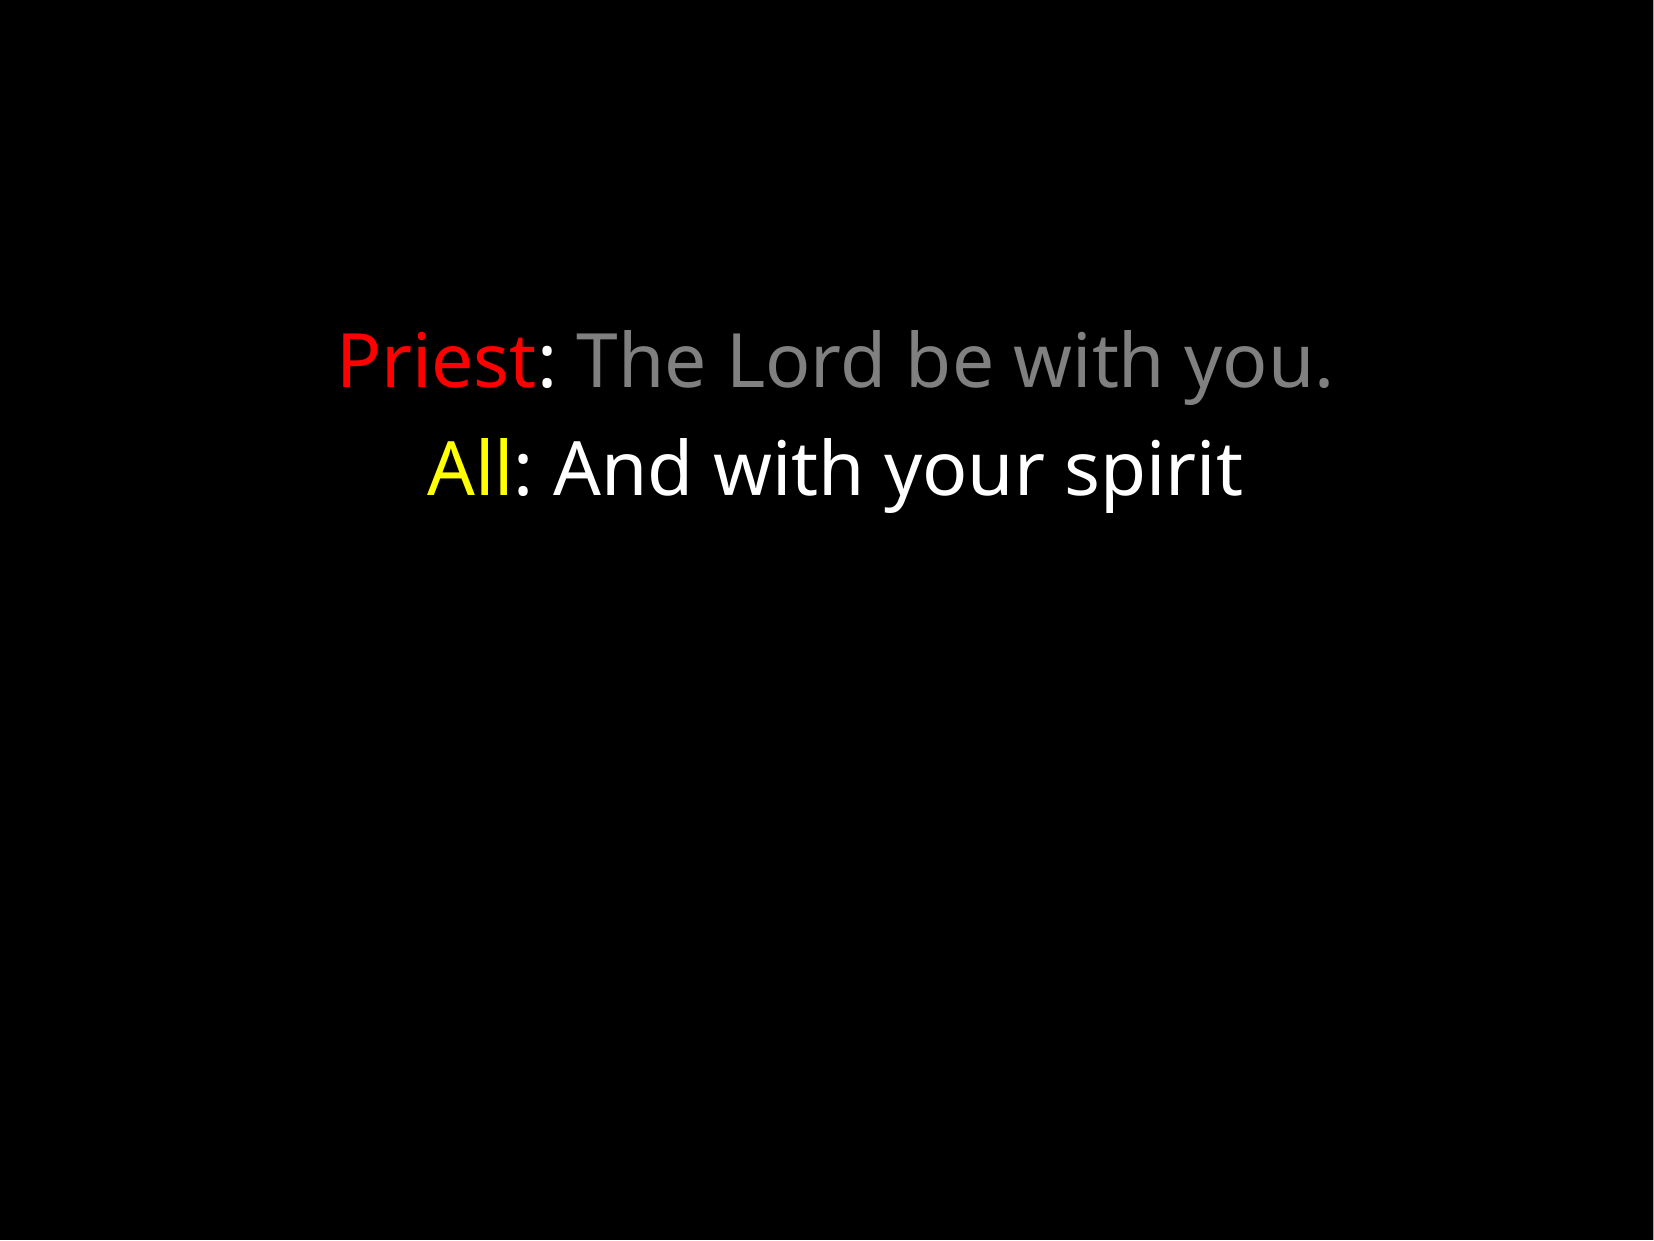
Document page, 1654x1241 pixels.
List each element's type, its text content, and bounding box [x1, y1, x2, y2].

list Priest: The Lord be with you. All: And with your spirit [0, 307, 1654, 1027]
